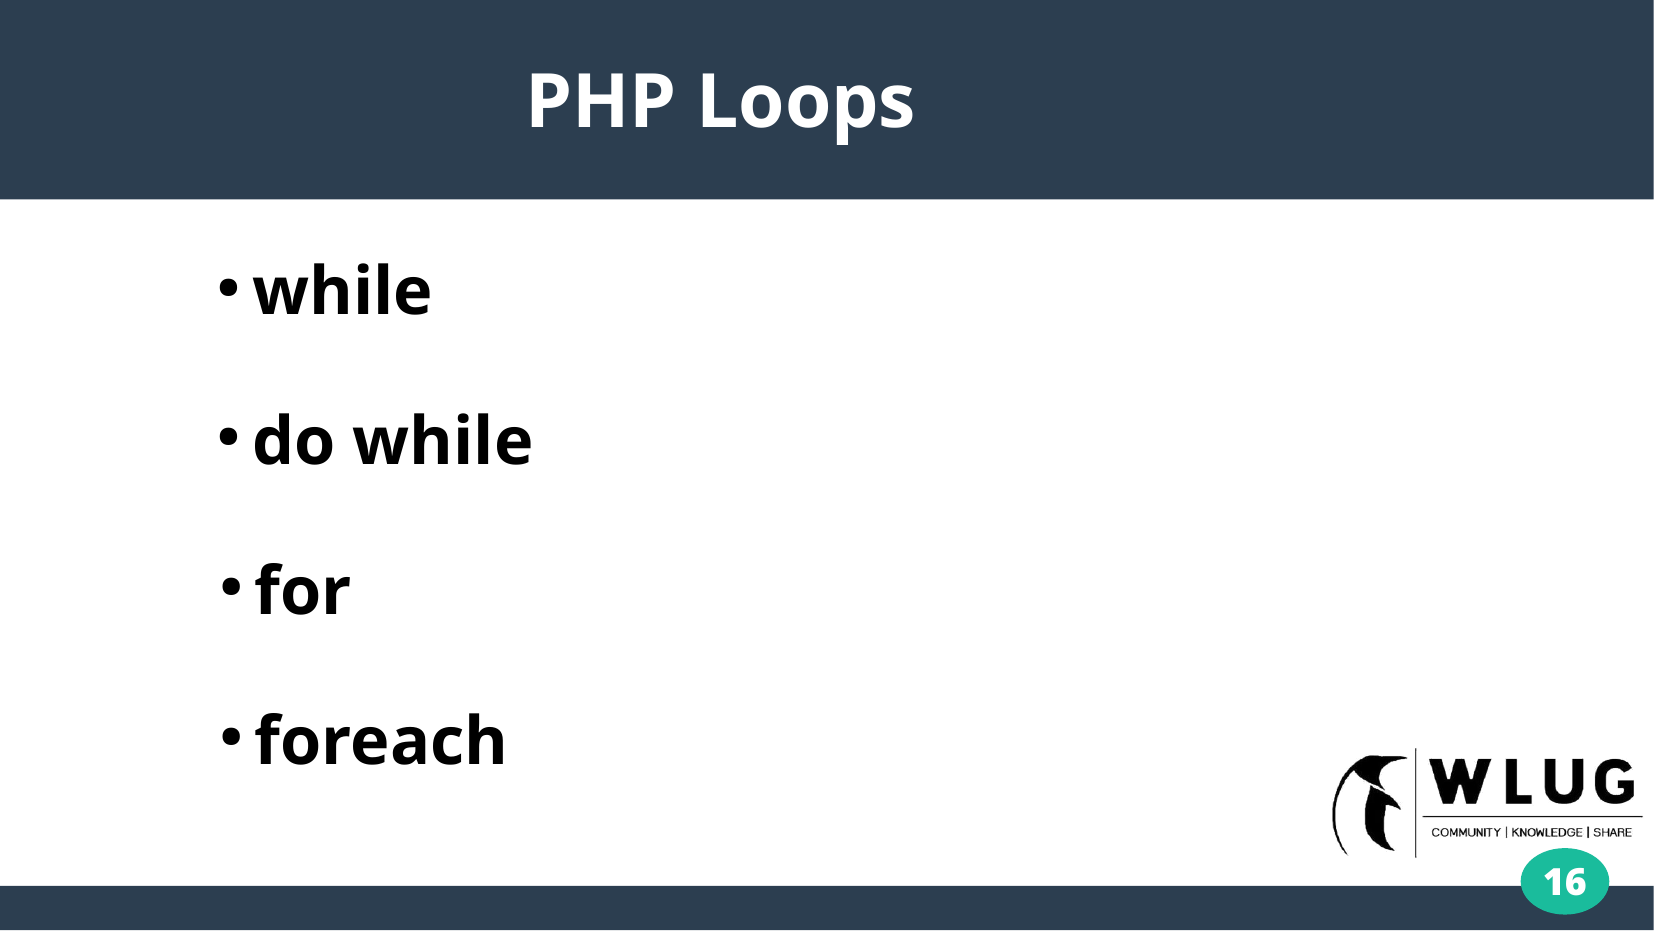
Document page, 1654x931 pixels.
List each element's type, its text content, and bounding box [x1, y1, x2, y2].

picture [1311, 740, 1654, 863]
text_box PHP Loops [510, 40, 1028, 166]
text_box while do while for foreach [131, 236, 1229, 738]
